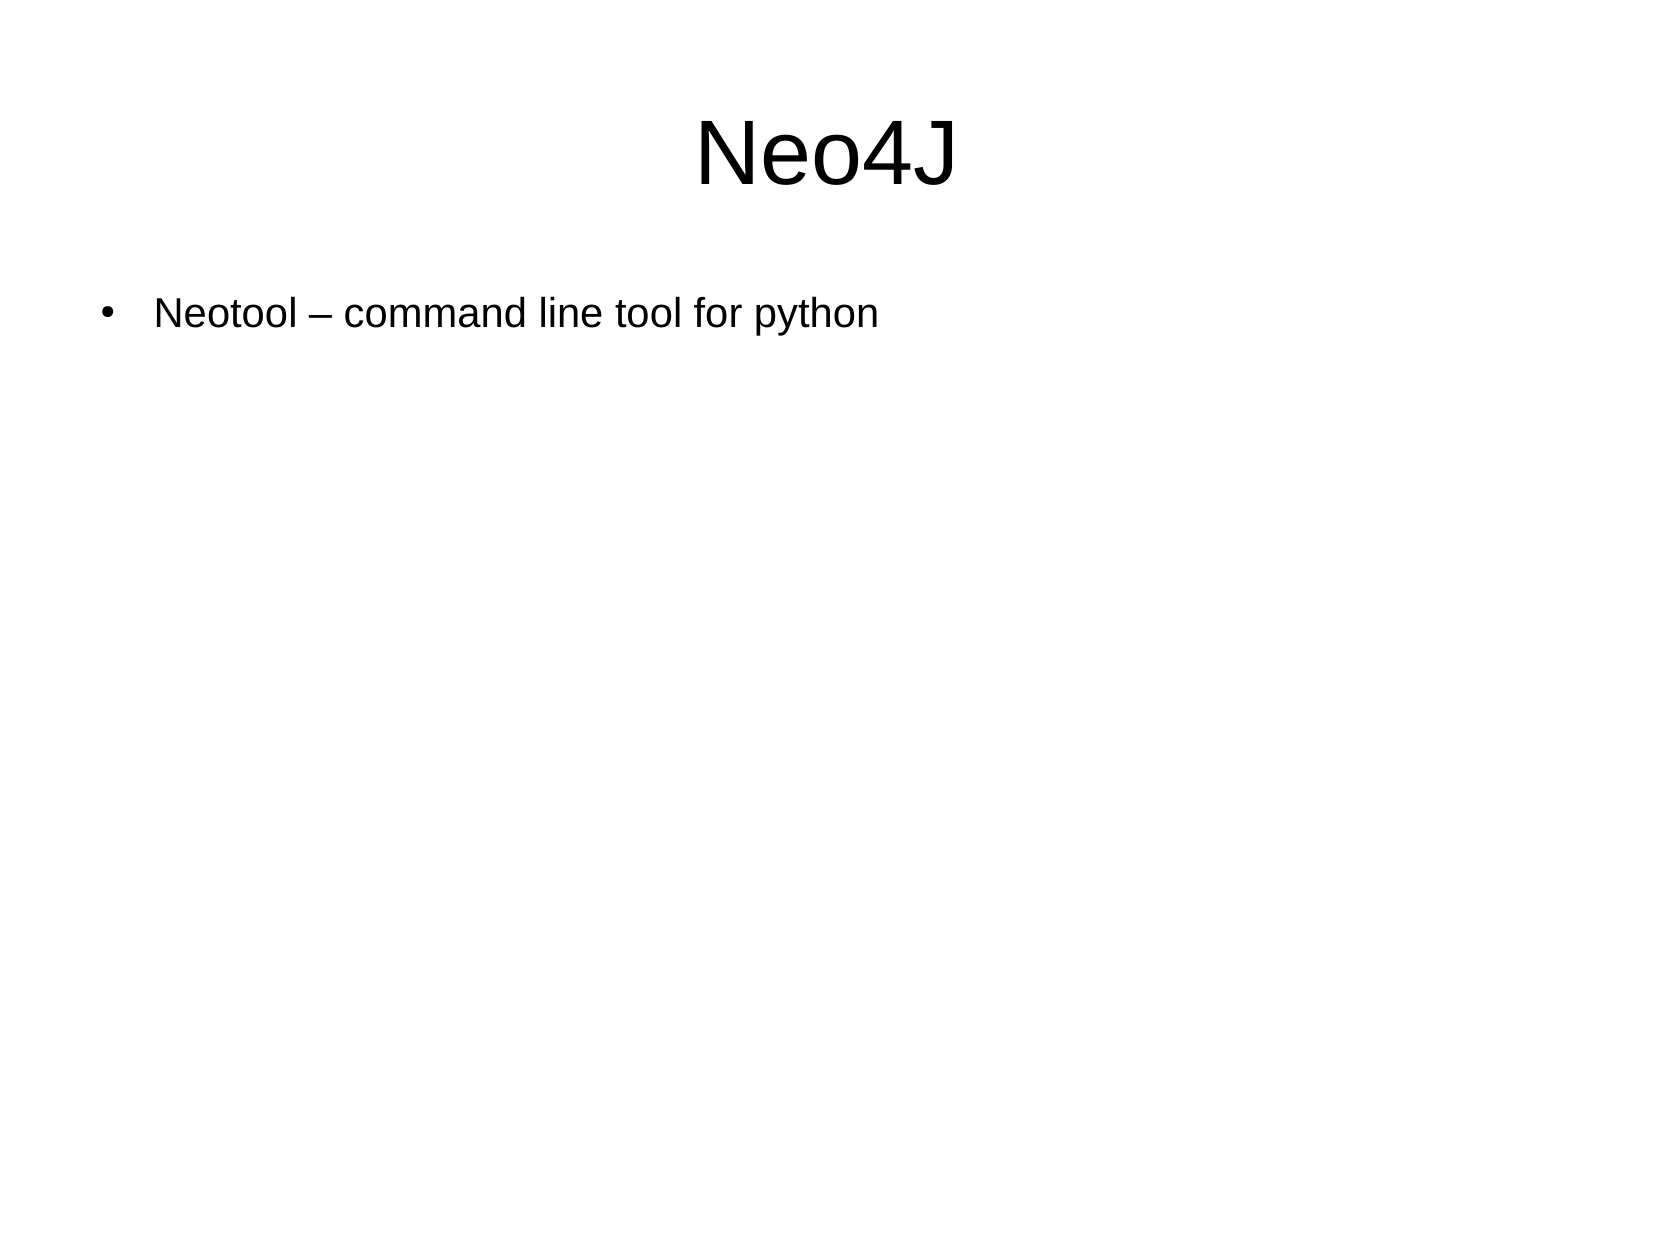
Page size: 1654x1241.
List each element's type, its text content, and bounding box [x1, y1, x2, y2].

title Neo4J [82, 49, 1571, 257]
list Neotool – command line tool for python [82, 290, 1571, 1010]
